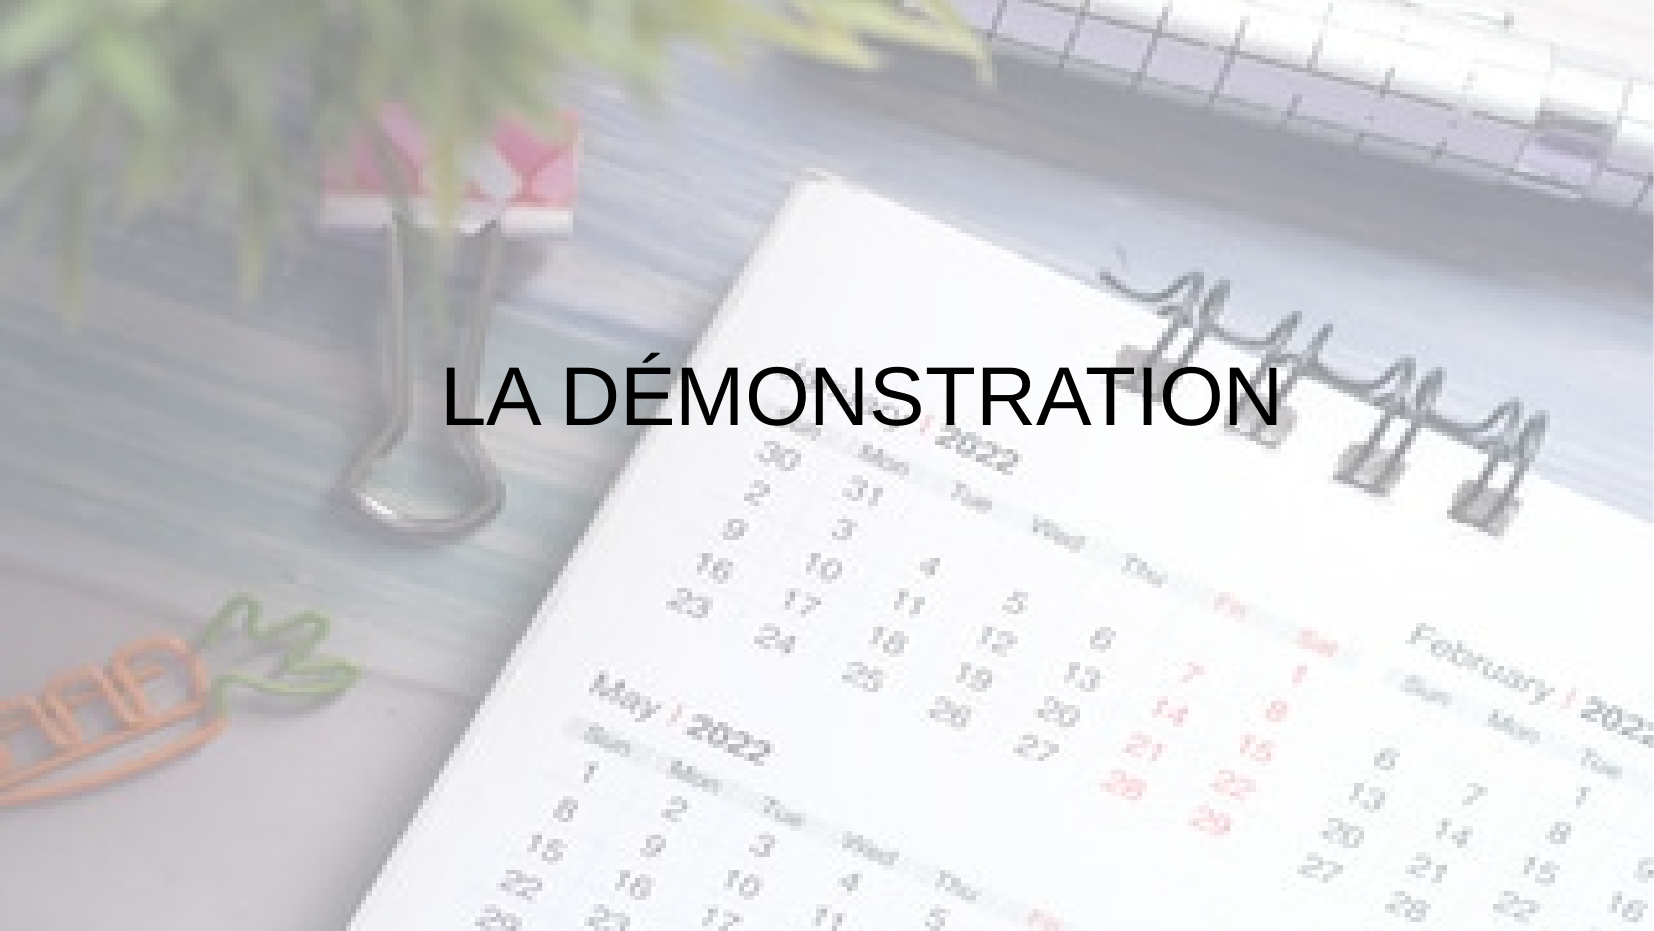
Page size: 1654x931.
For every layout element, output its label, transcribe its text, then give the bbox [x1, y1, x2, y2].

subtitle LA DÉMONSTRATION [82, 37, 1571, 758]
picture [0, 0, 1654, 931]
